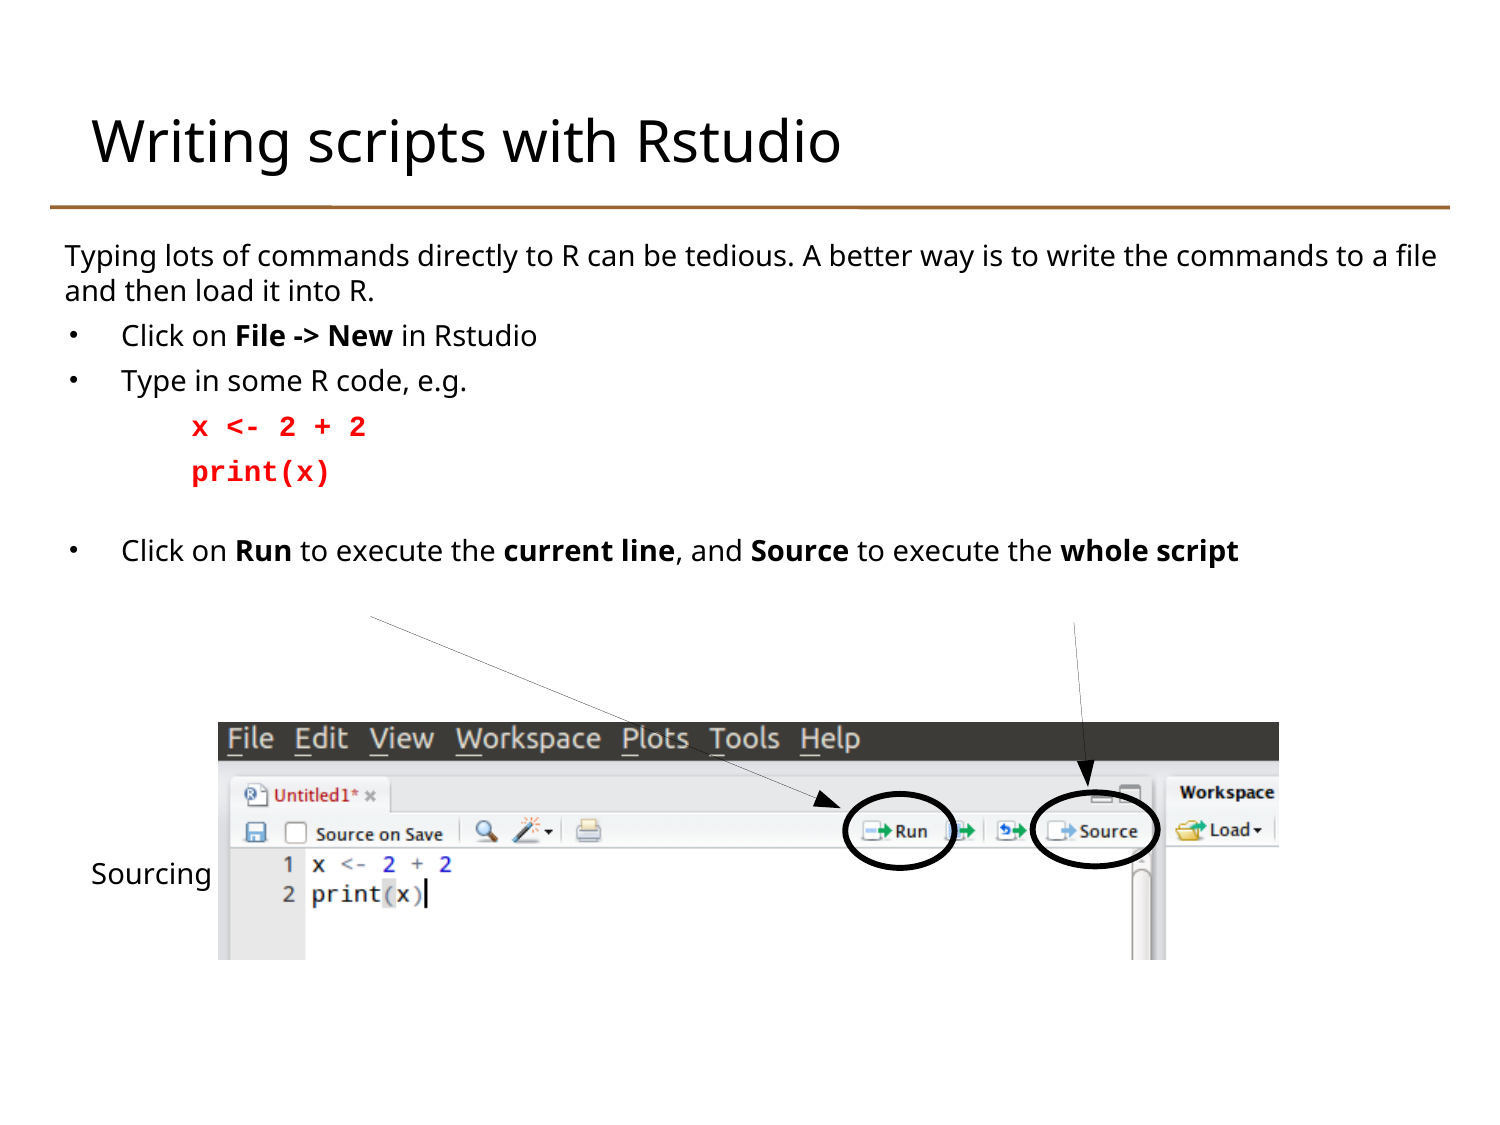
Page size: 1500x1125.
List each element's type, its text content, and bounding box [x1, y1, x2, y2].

text_box Writing scripts with Rstudio [74, 36, 1425, 236]
text_box Typing lots of commands directly to R can be tedious. A better way is to write the commands to a file and then load it into R. Click on File -> New in Rstudio Type in some R code, e.g. x <- 2 + 2 print(x) Click on Run to execute the current line, and Source to execute the whole script Sourcing can also be performed manually with source("myScript.R") [11, 236, 1489, 1064]
picture [218, 722, 1279, 960]
